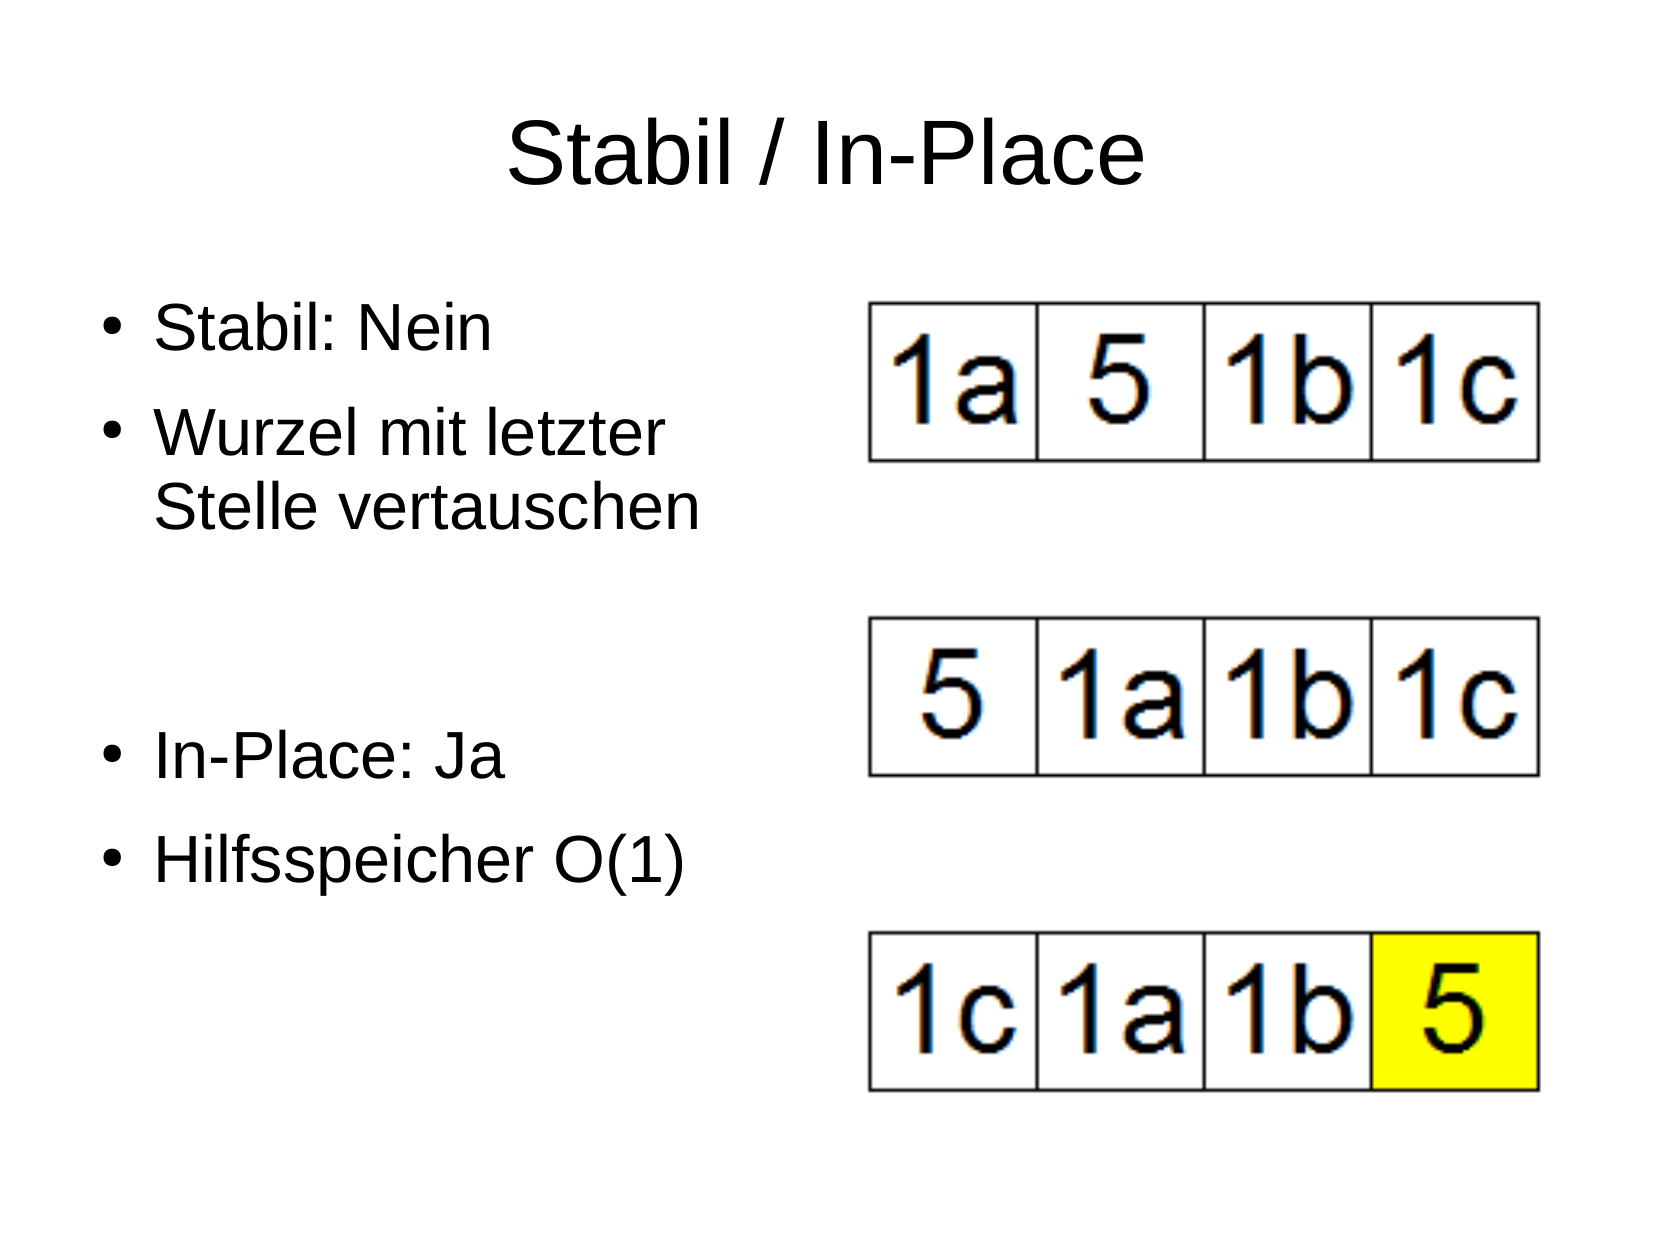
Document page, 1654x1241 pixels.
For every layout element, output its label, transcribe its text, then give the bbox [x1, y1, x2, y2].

picture [847, 290, 1570, 1109]
list In-Place: Ja Hilfsspeicher O(1) [82, 717, 809, 1109]
list Stabil: Nein Wurzel mit letzter Stelle vertauschen [82, 290, 809, 681]
title Stabil / In-Place [82, 49, 1571, 257]
